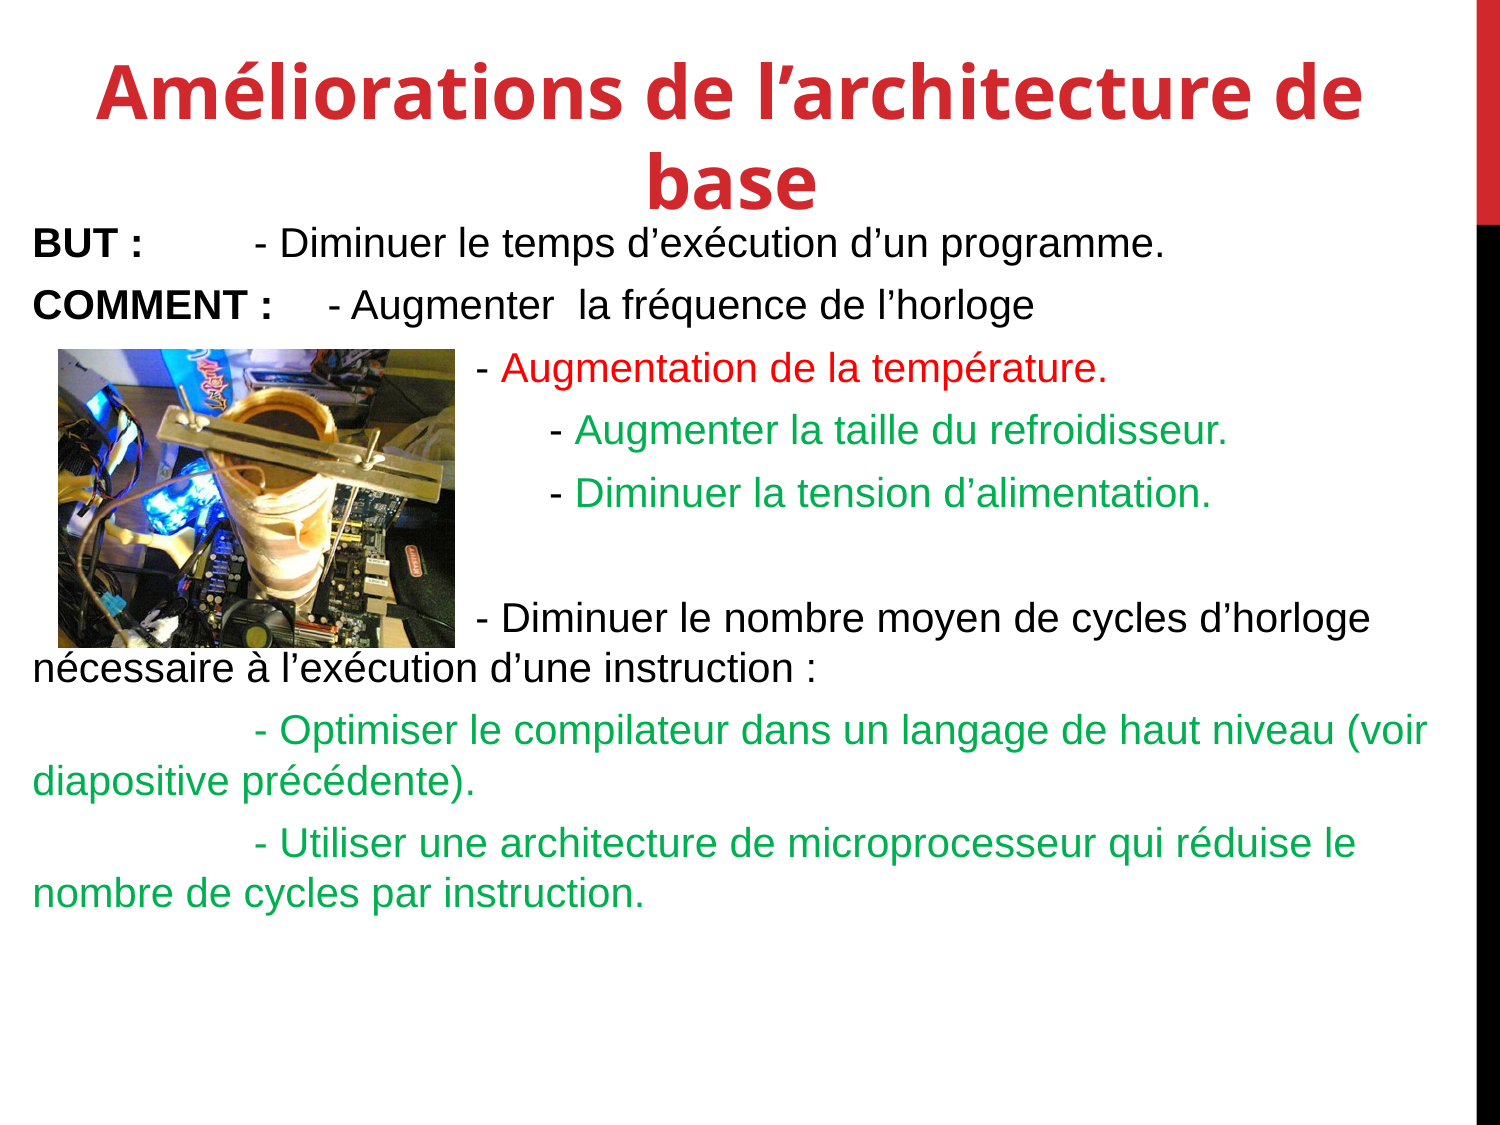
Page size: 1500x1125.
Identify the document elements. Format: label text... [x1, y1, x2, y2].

picture [166, 354, 174, 366]
title Améliorations de l’architecture de base [51, 36, 1412, 185]
picture [58, 349, 455, 648]
list BUT : - Diminuer le temps d’exécution d’un programme. COMMENT : - Augmenter la fréquence de l’horloge - Augmentation de la température. - Augmenter la taille du refroidisseur. - Diminuer la tension d’alimentation. - Diminuer le nombre moyen de cycles d’horloge nécessaire à l’exécution d’une instruction : - Optimiser le compilateur dans un langage de haut niveau (voir diapositive précédente). - Utiliser une architecture de microprocesseur qui réduise le nombre de cycles par instruction. [17, 208, 1459, 1059]
